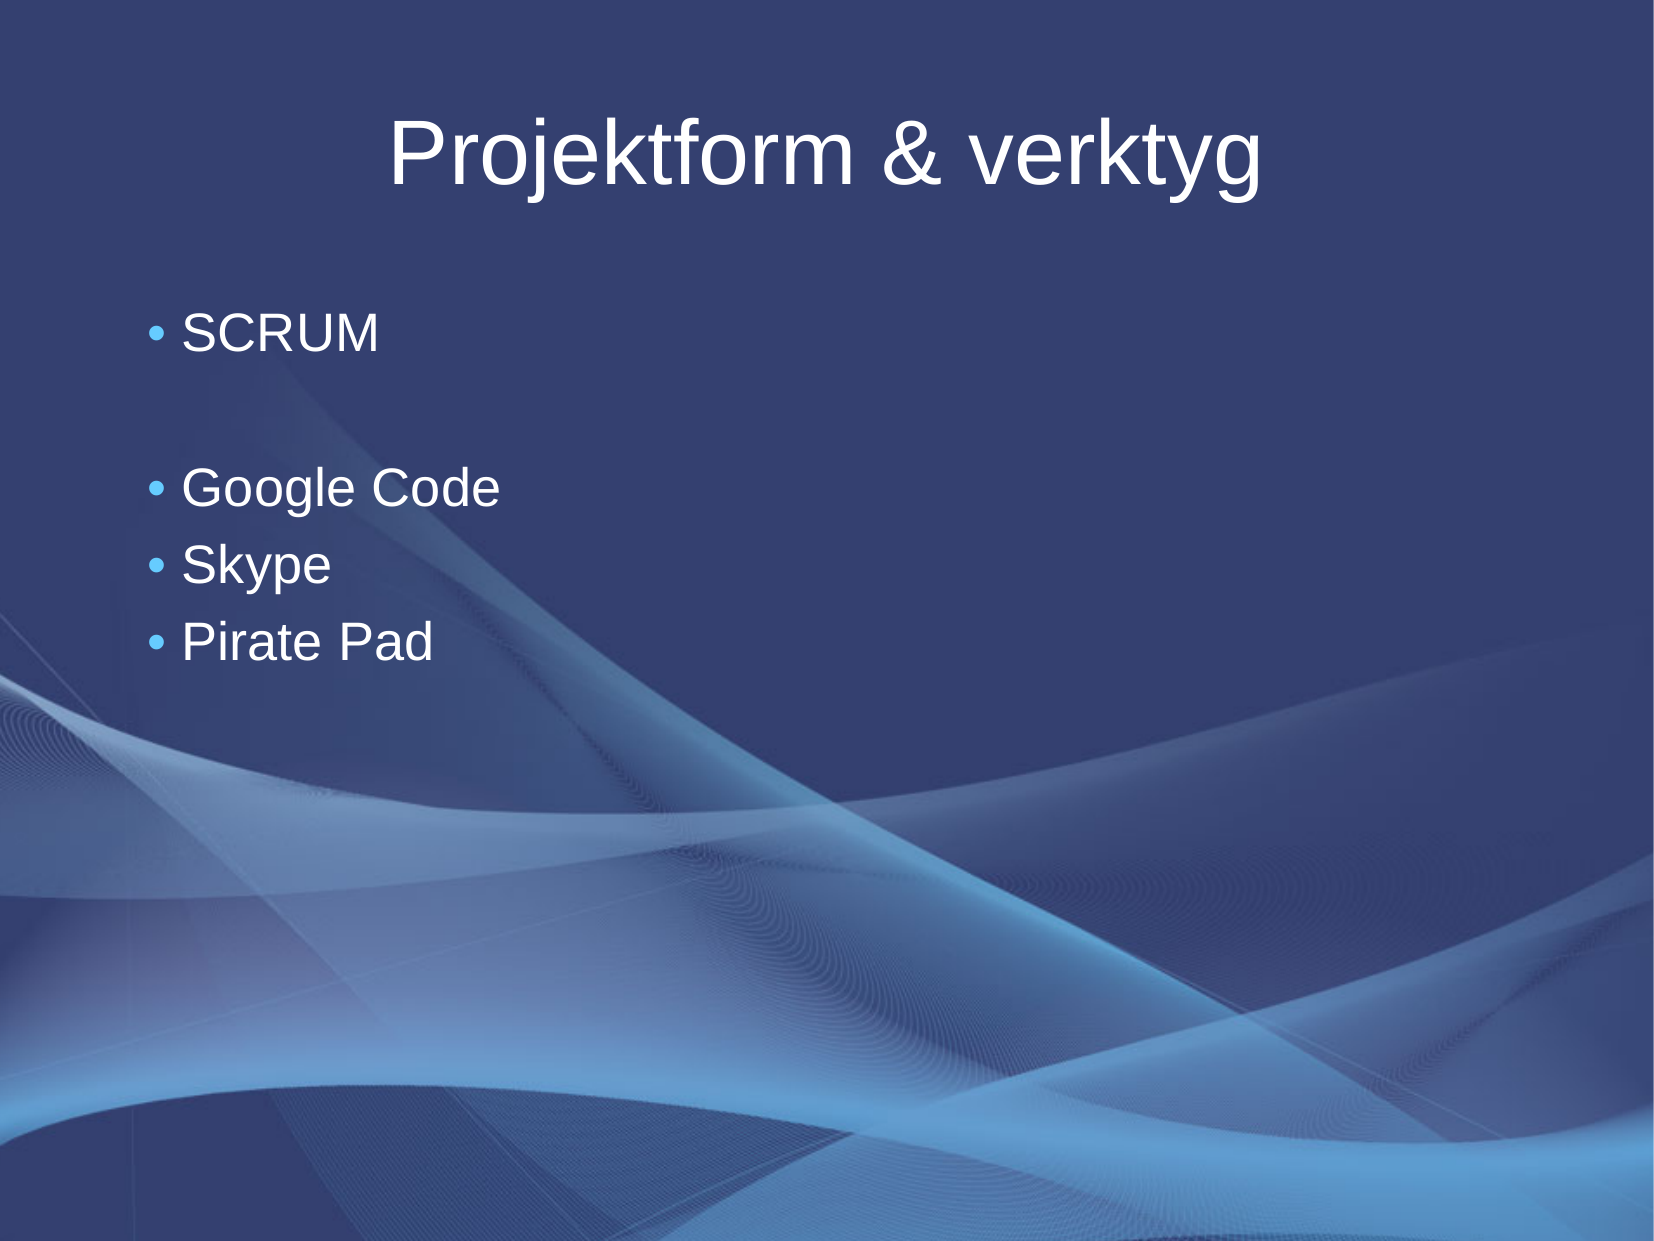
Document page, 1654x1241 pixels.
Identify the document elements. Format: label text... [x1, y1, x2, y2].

text_box SCRUM Google Code Skype Pirate Pad [147, 295, 1565, 680]
title Projektform & verktyg [82, 56, 1571, 249]
picture [0, 0, 1654, 1241]
